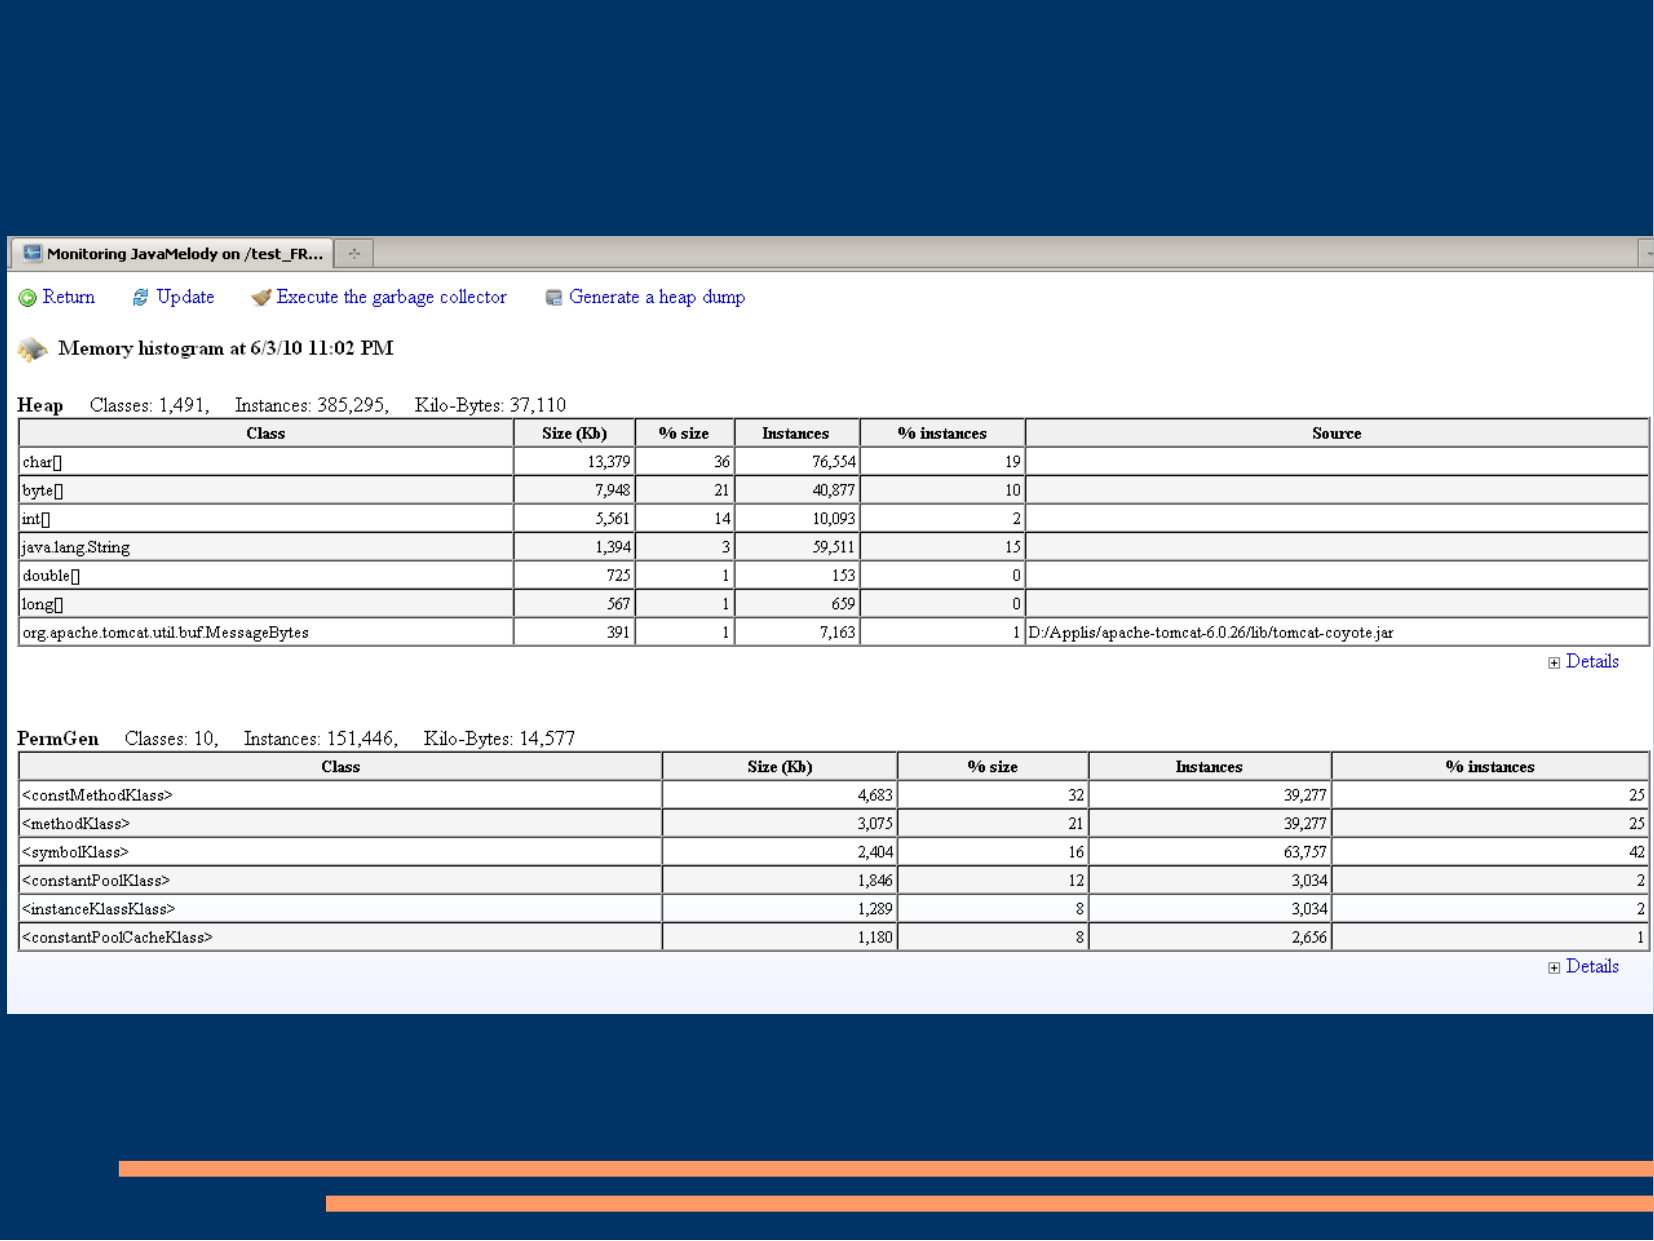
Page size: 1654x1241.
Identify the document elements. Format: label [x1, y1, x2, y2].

picture [7, 236, 1654, 1014]
